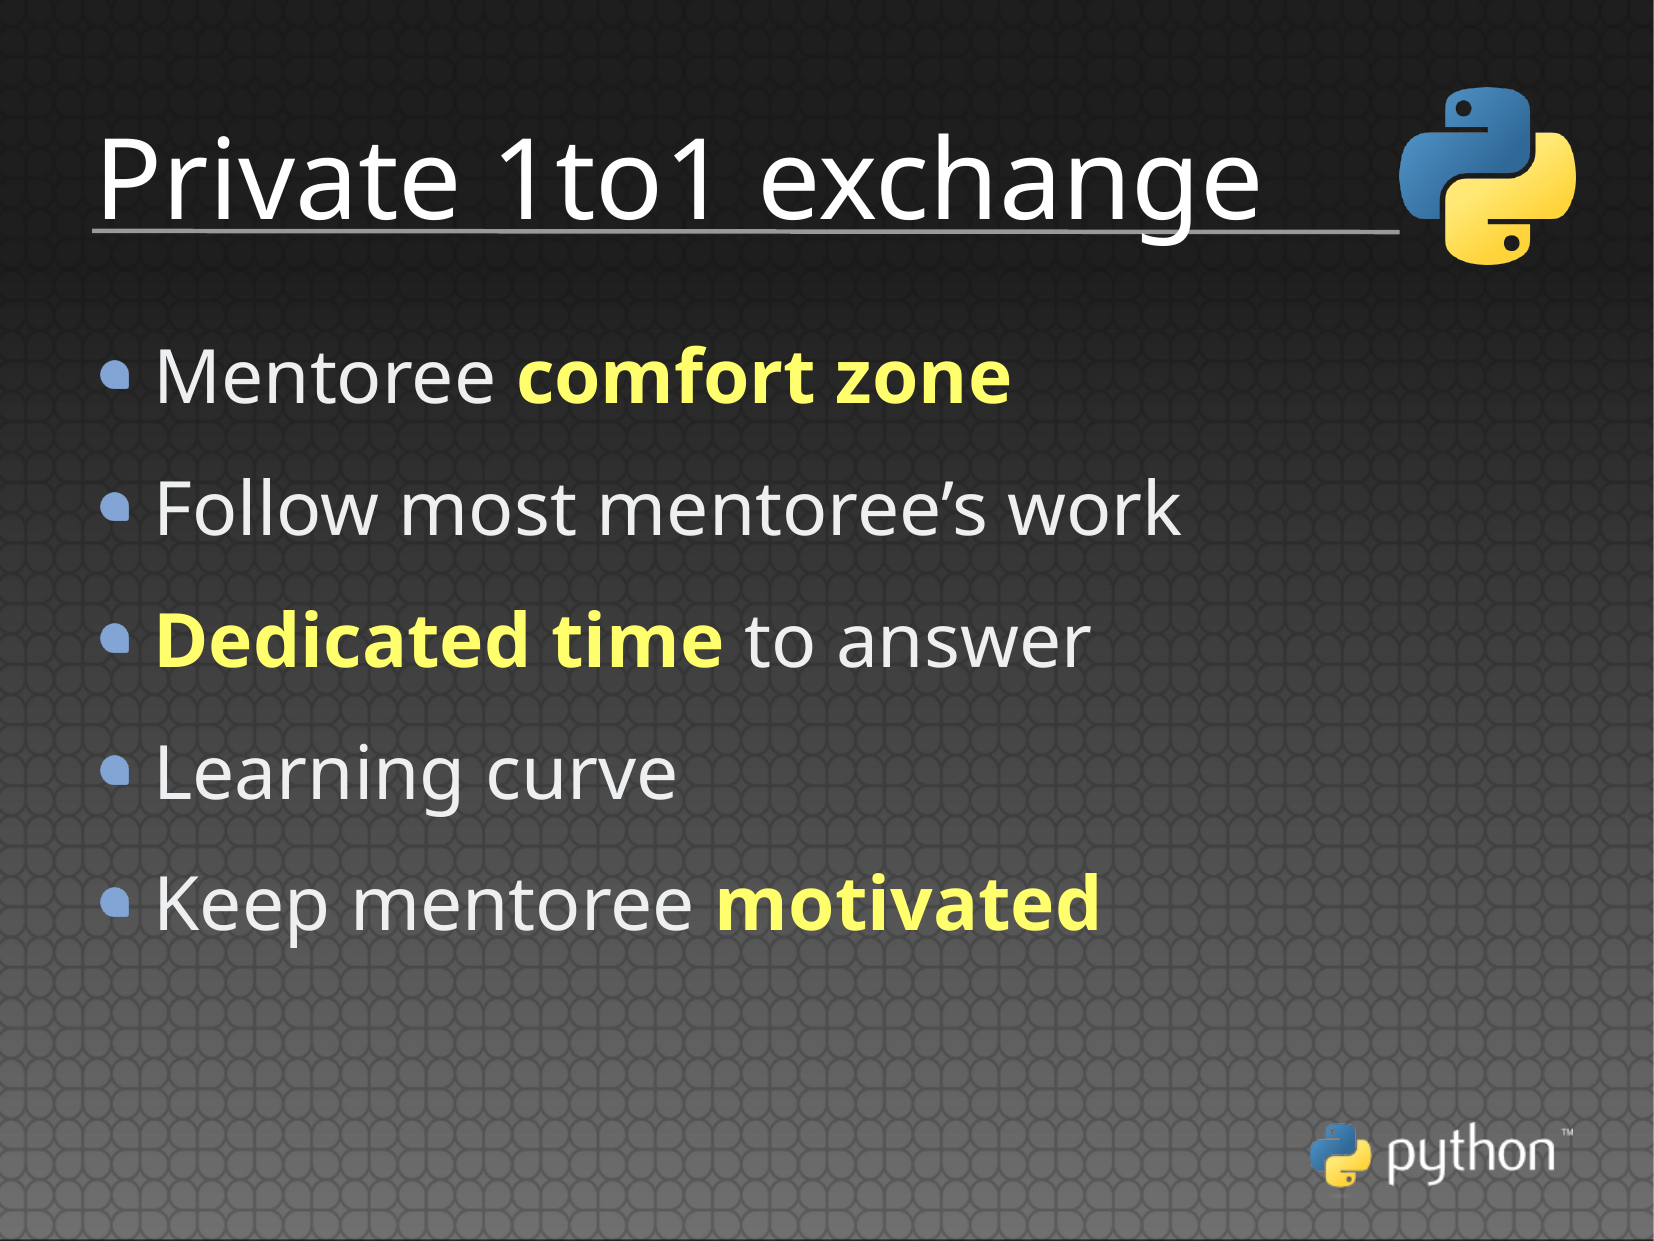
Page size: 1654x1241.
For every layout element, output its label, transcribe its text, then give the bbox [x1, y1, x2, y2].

picture [0, 0, 1654, 1241]
list Mentoree comfort zone Follow most mentoree’s work Dedicated time to answer Learning curve Keep mentoree motivated [82, 323, 1571, 1080]
title Private 1to1 exchange [94, 100, 1426, 251]
